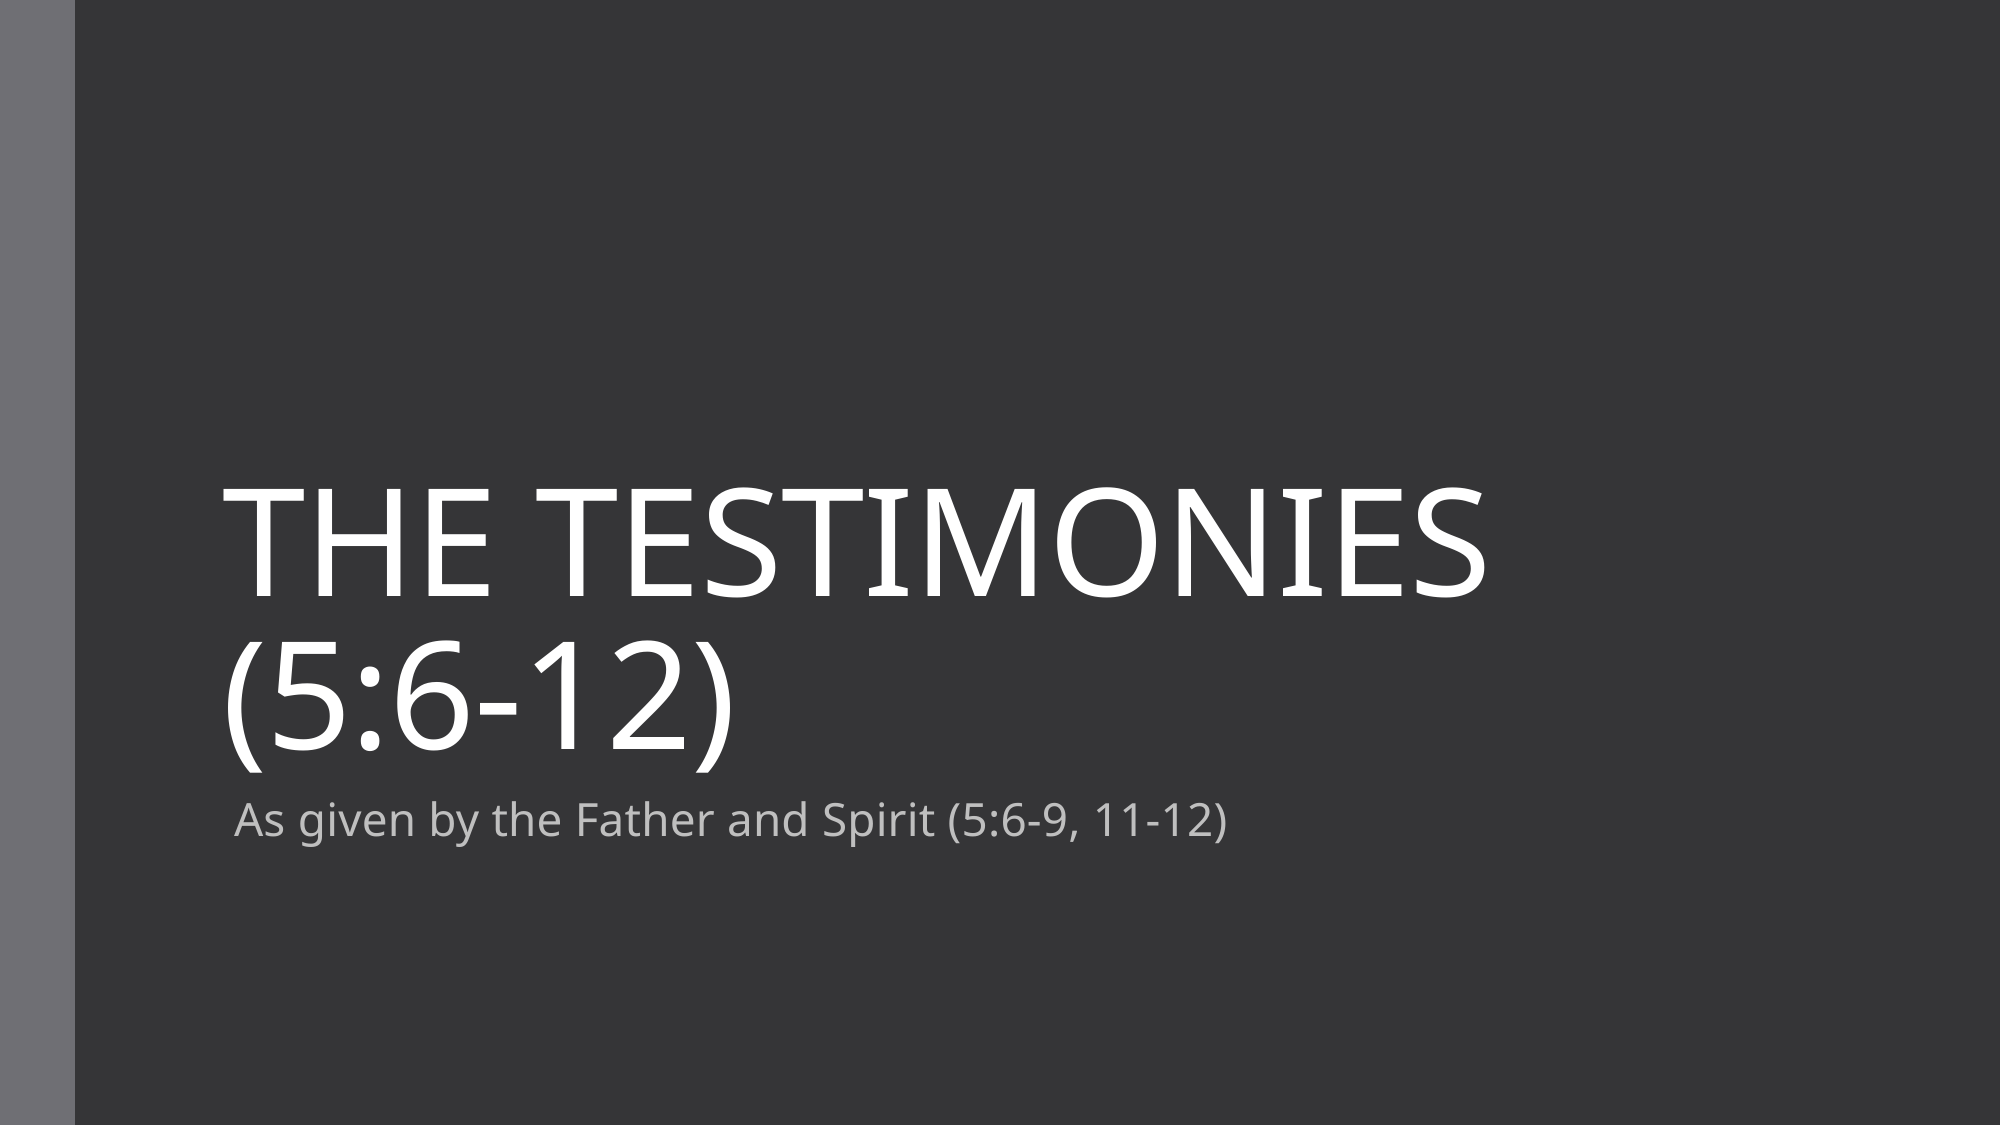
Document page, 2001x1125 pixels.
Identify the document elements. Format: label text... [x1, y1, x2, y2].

subtitle As given by the Father and Spirit (5:6-9, 11-12) [206, 787, 1752, 1066]
title THE TESTIMONIES (5:6-12) [206, 124, 1752, 787]
